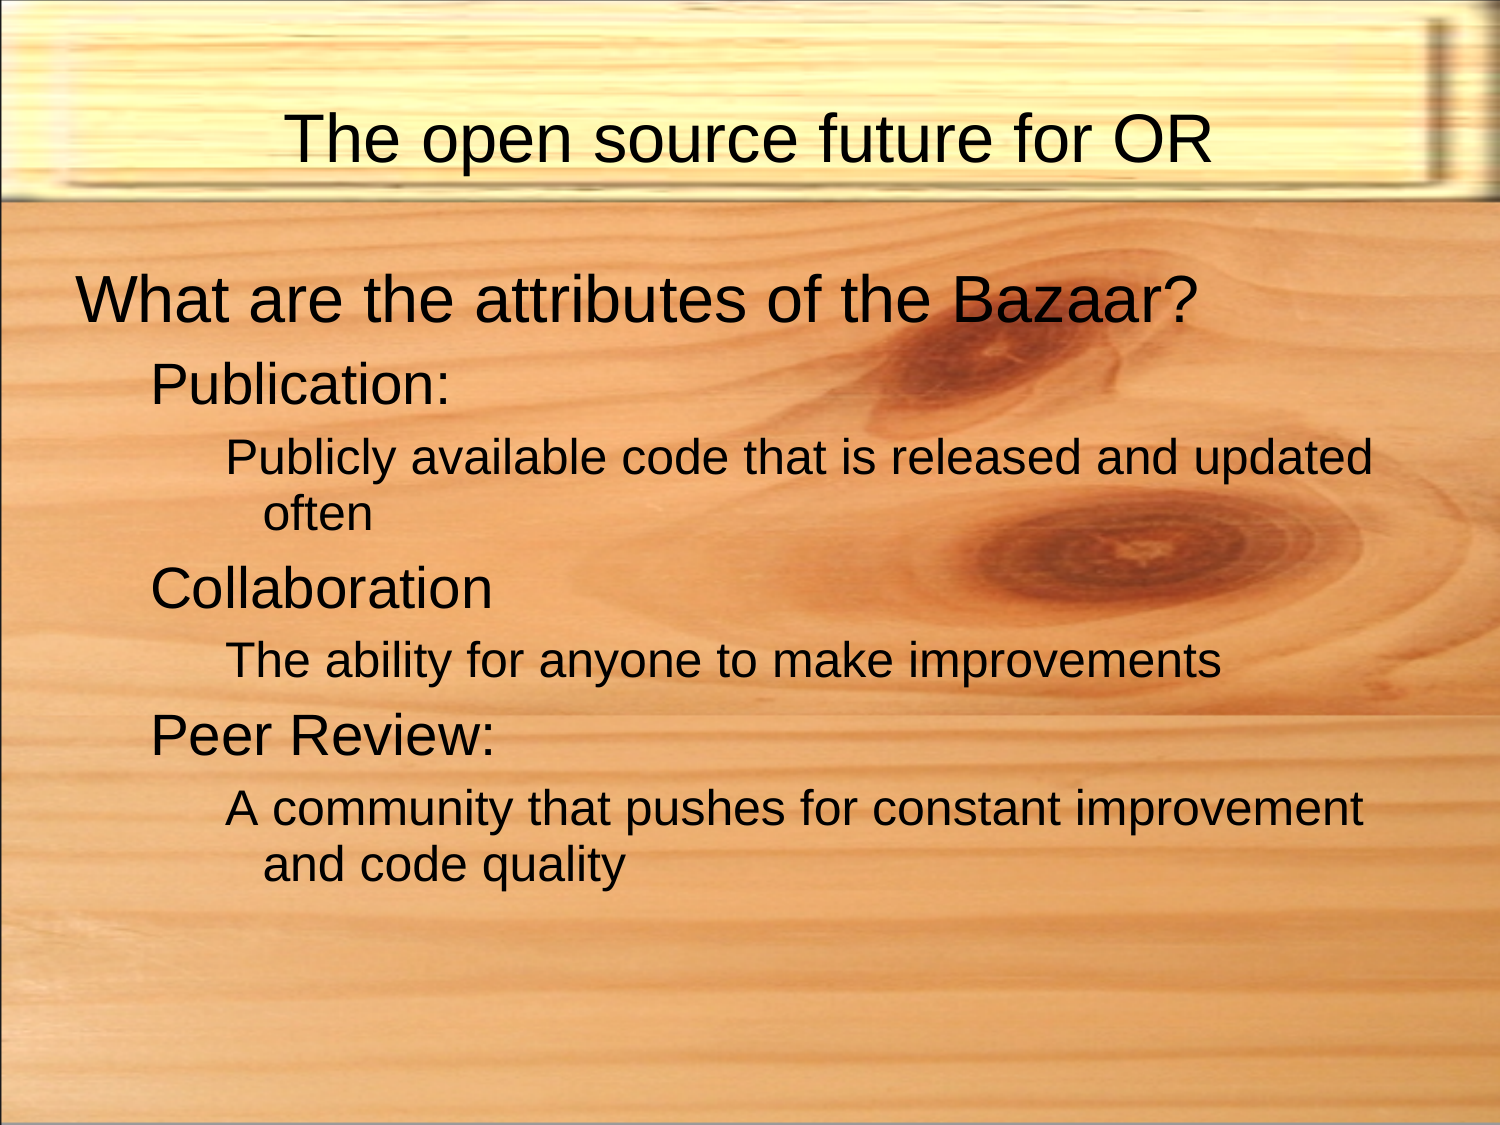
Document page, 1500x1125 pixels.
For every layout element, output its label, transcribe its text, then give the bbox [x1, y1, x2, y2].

list What are the attributes of the Bazaar? Publication: Publicly available code that is released and updated often Collaboration The ability for anyone to make improvements Peer Review: A community that pushes for constant improvement and code quality [75, 262, 1426, 991]
title The open source future for OR [75, 52, 1426, 226]
picture [0, 0, 1500, 1125]
